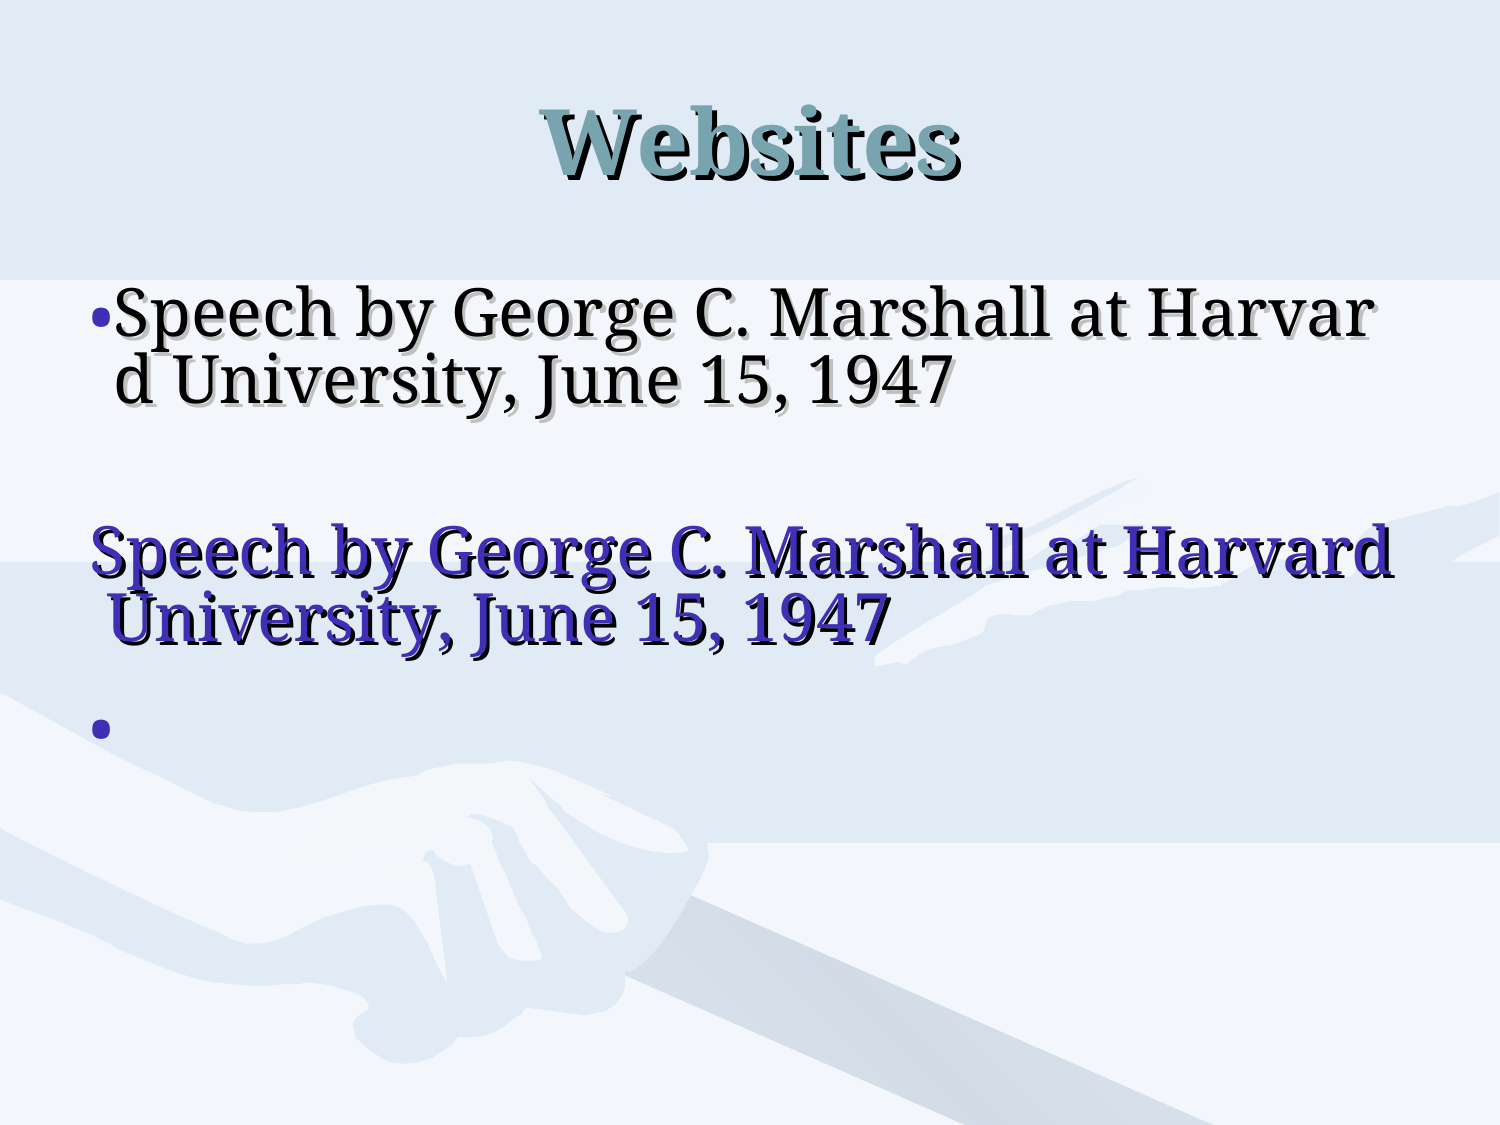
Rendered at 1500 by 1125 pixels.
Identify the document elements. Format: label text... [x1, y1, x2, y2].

title Websites [75, 45, 1426, 233]
list Speech by George C. Marshall at Harvard University, June 15, 1947 Speech by George C. Marshall at Harvard University, June 15, 1947 [75, 262, 1426, 1001]
